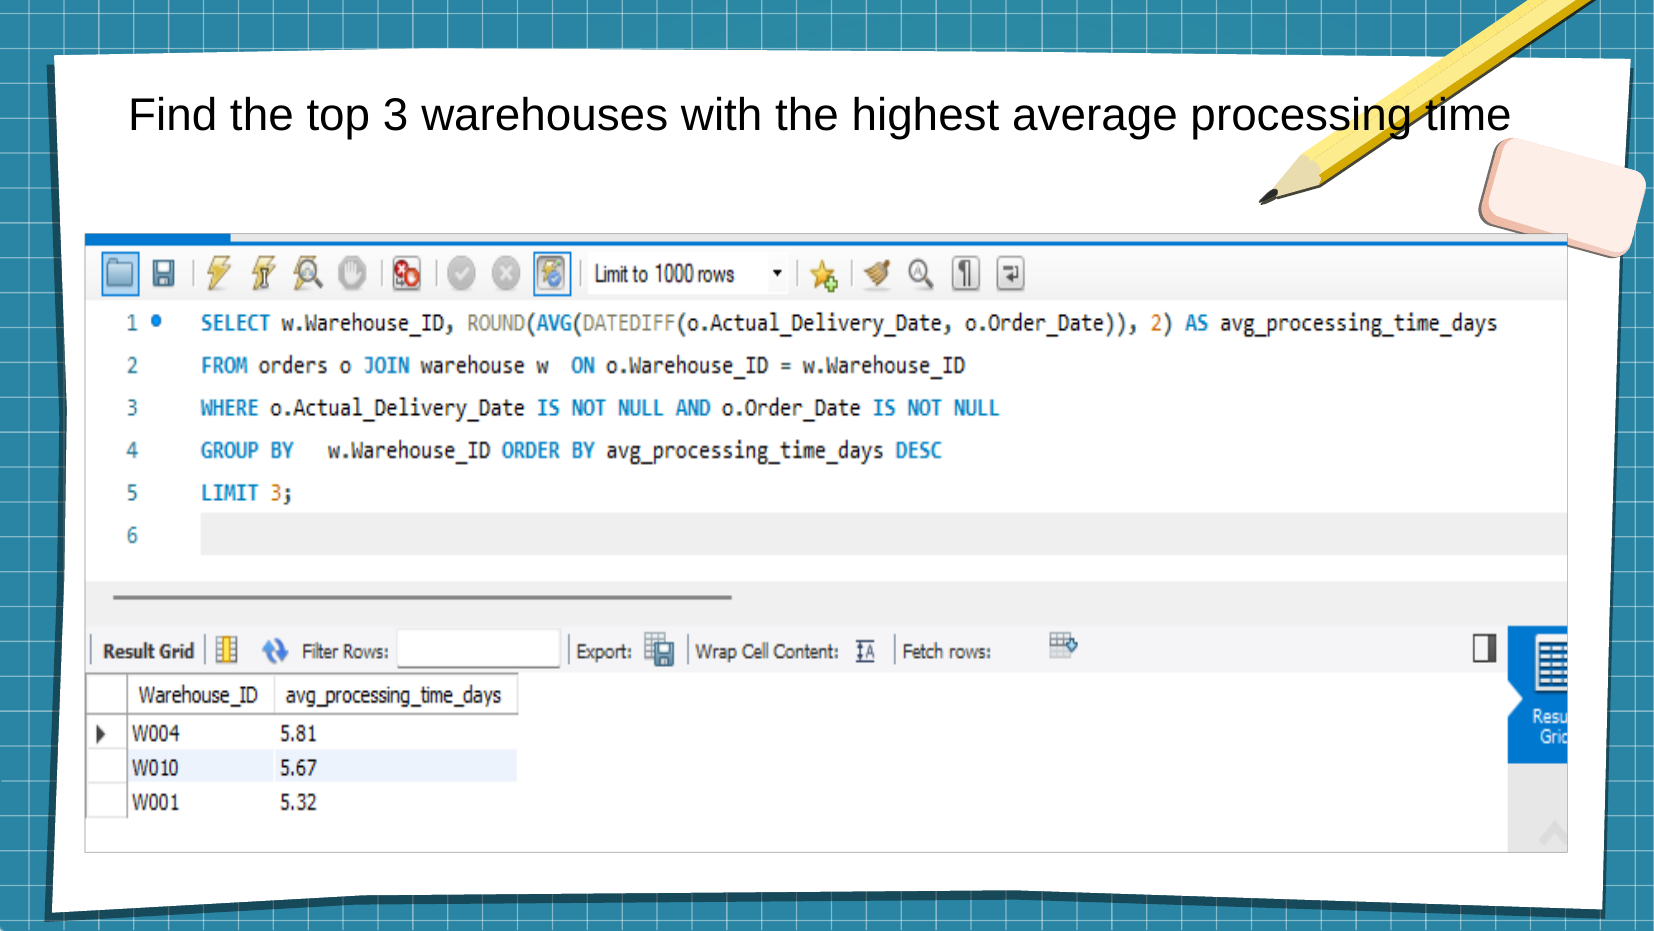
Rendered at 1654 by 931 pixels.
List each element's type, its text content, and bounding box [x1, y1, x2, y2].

title Find the top 3 warehouses with the highest average processing time [82, 37, 1571, 193]
picture [82, 230, 1571, 857]
